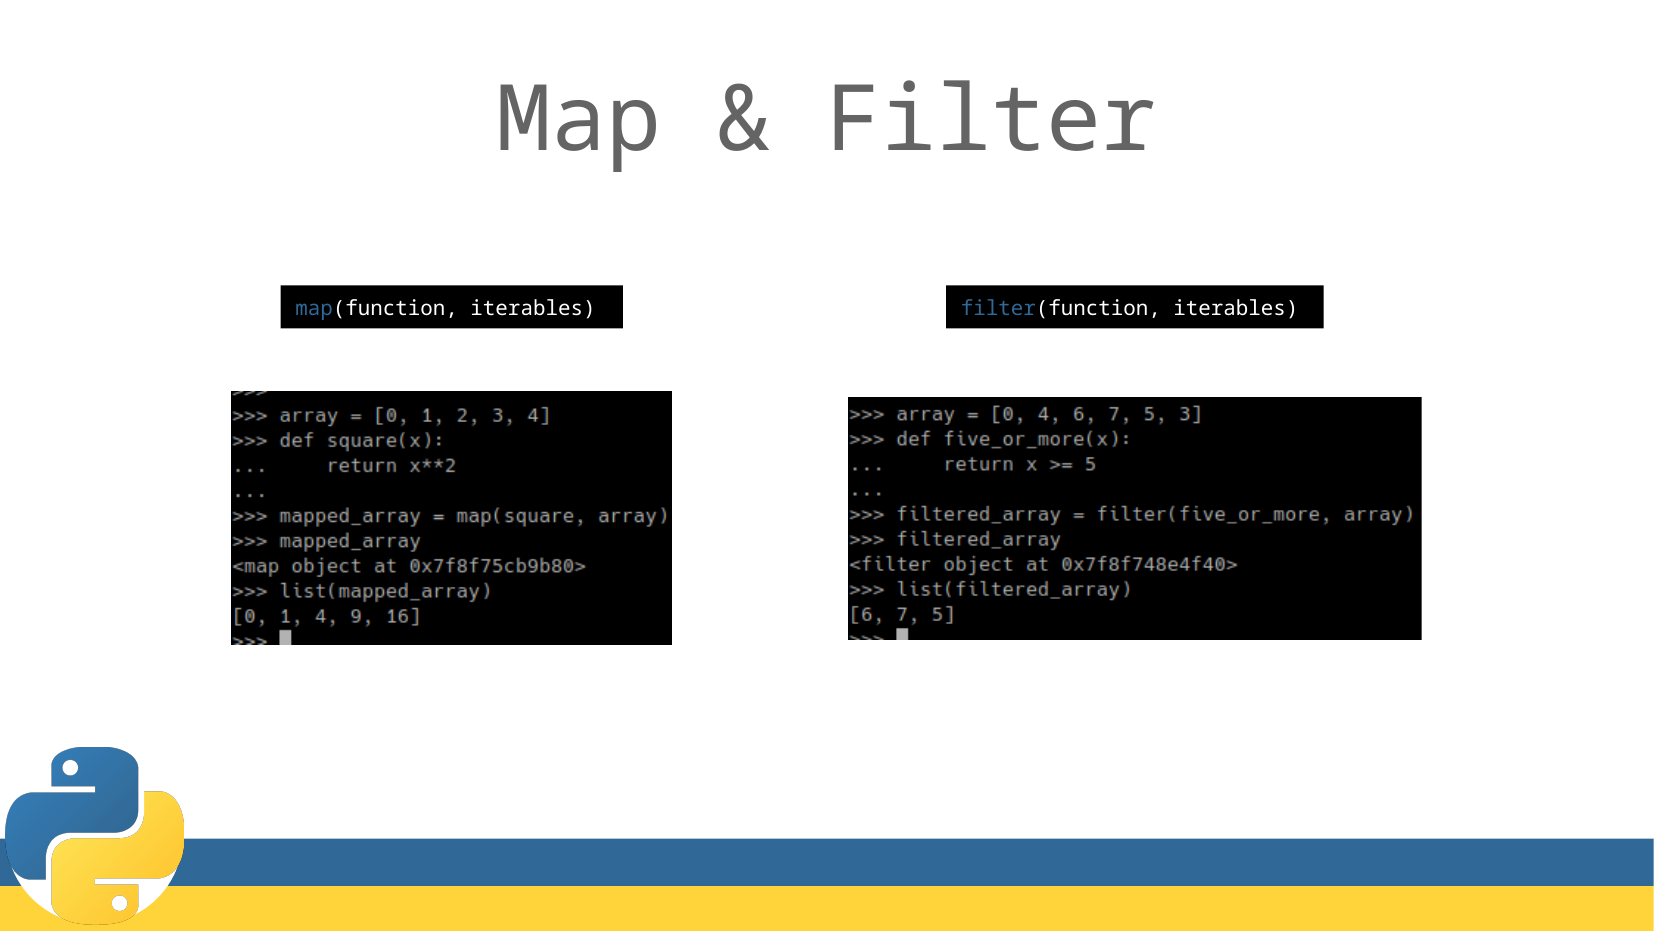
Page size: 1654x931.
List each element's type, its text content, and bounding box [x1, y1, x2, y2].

title Map & Filter [82, 37, 1571, 193]
text_box map(function, iterables) [280, 285, 623, 321]
picture [5, 747, 184, 925]
picture [848, 397, 1422, 640]
picture [231, 391, 672, 645]
text_box filter(function, iterables) [946, 285, 1324, 321]
